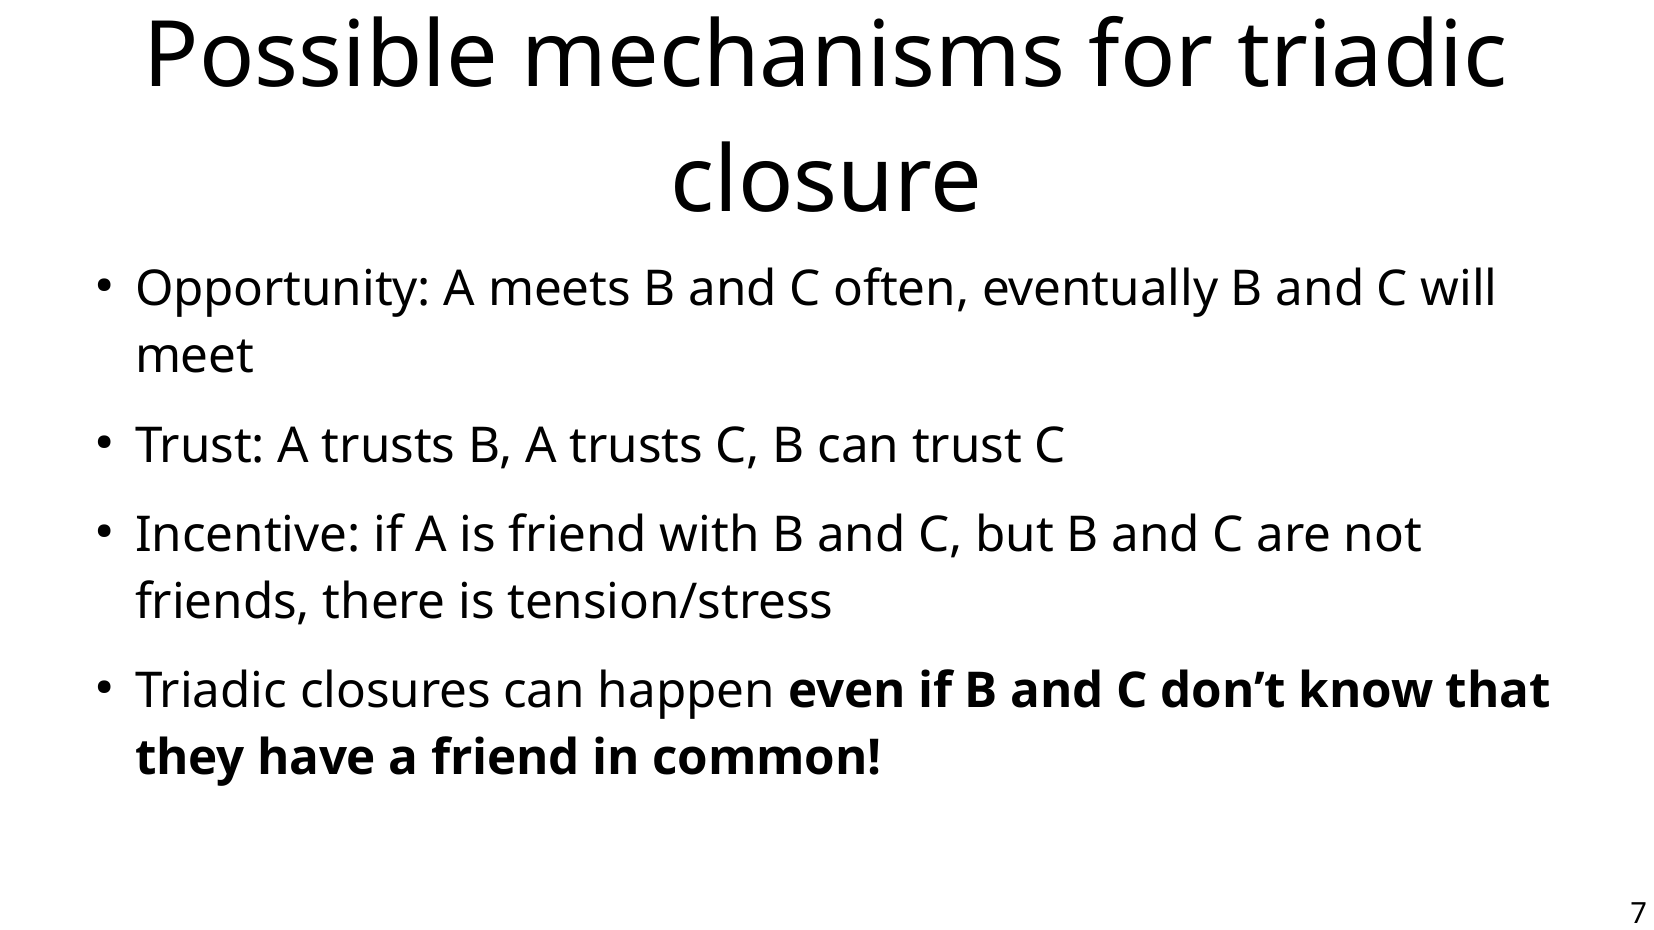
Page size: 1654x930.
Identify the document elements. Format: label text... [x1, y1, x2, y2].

list Opportunity: A meets B and C often, eventually B and C will meet Trust: A trusts B, A trusts C, B can trust C Incentive: if A is friend with B and C, but B and C are not friends, there is tension/stress Triadic closures can happen even if B and C don’t know that they have a friend in common! [82, 252, 1571, 793]
title Possible mechanisms for triadic closure [82, 1, 1571, 225]
